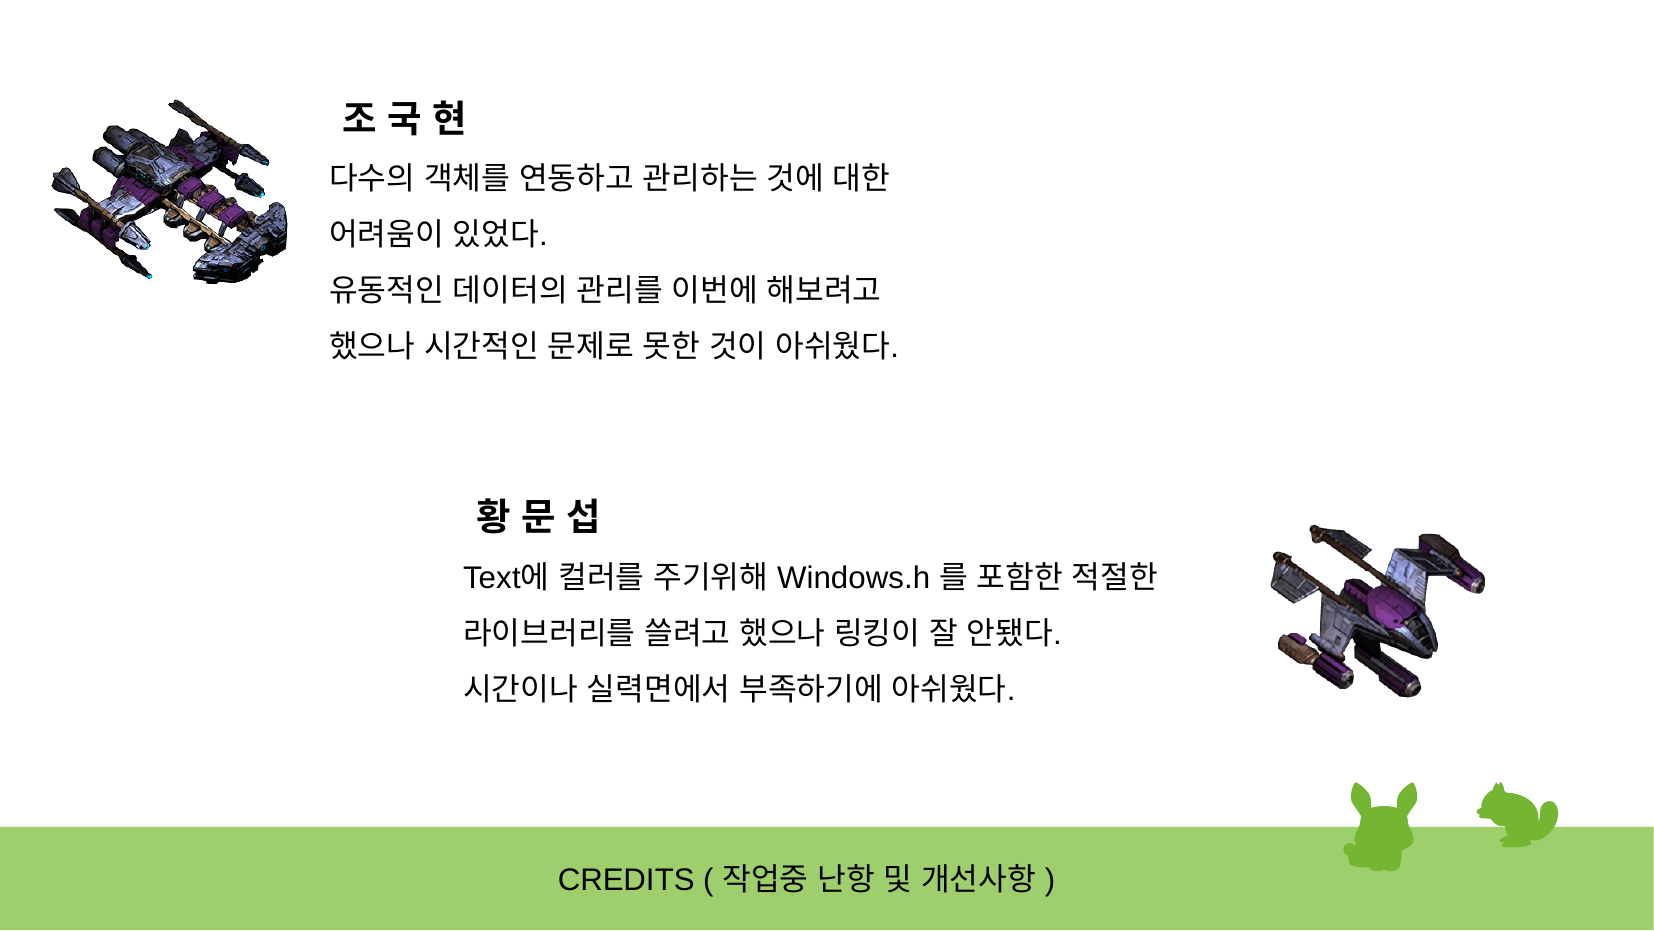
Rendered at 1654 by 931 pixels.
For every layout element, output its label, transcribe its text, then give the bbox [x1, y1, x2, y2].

picture [1251, 507, 1501, 712]
picture [47, 96, 296, 297]
text_box CREDITS ( 작업중 난항 및 개선사항 ) [539, 845, 1064, 910]
title 조 국 현 다수의 객체를 연동하고 관리하는 것에 대한 어려움이 있었다. 유동적인 데이터의 관리를 이번에 해보려고 했으나 시간적인 문제로 못한 것이 아쉬웠다. [318, 71, 910, 402]
title 황 문 섭 Text에 컬러를 주기위해 Windows.h 를 포함한 적절한 라이브러리를 쓸려고 했으나 링킹이 잘 안됐다. 시간이나 실력면에서 부족하기에 아쉬웠다. [448, 470, 1182, 707]
